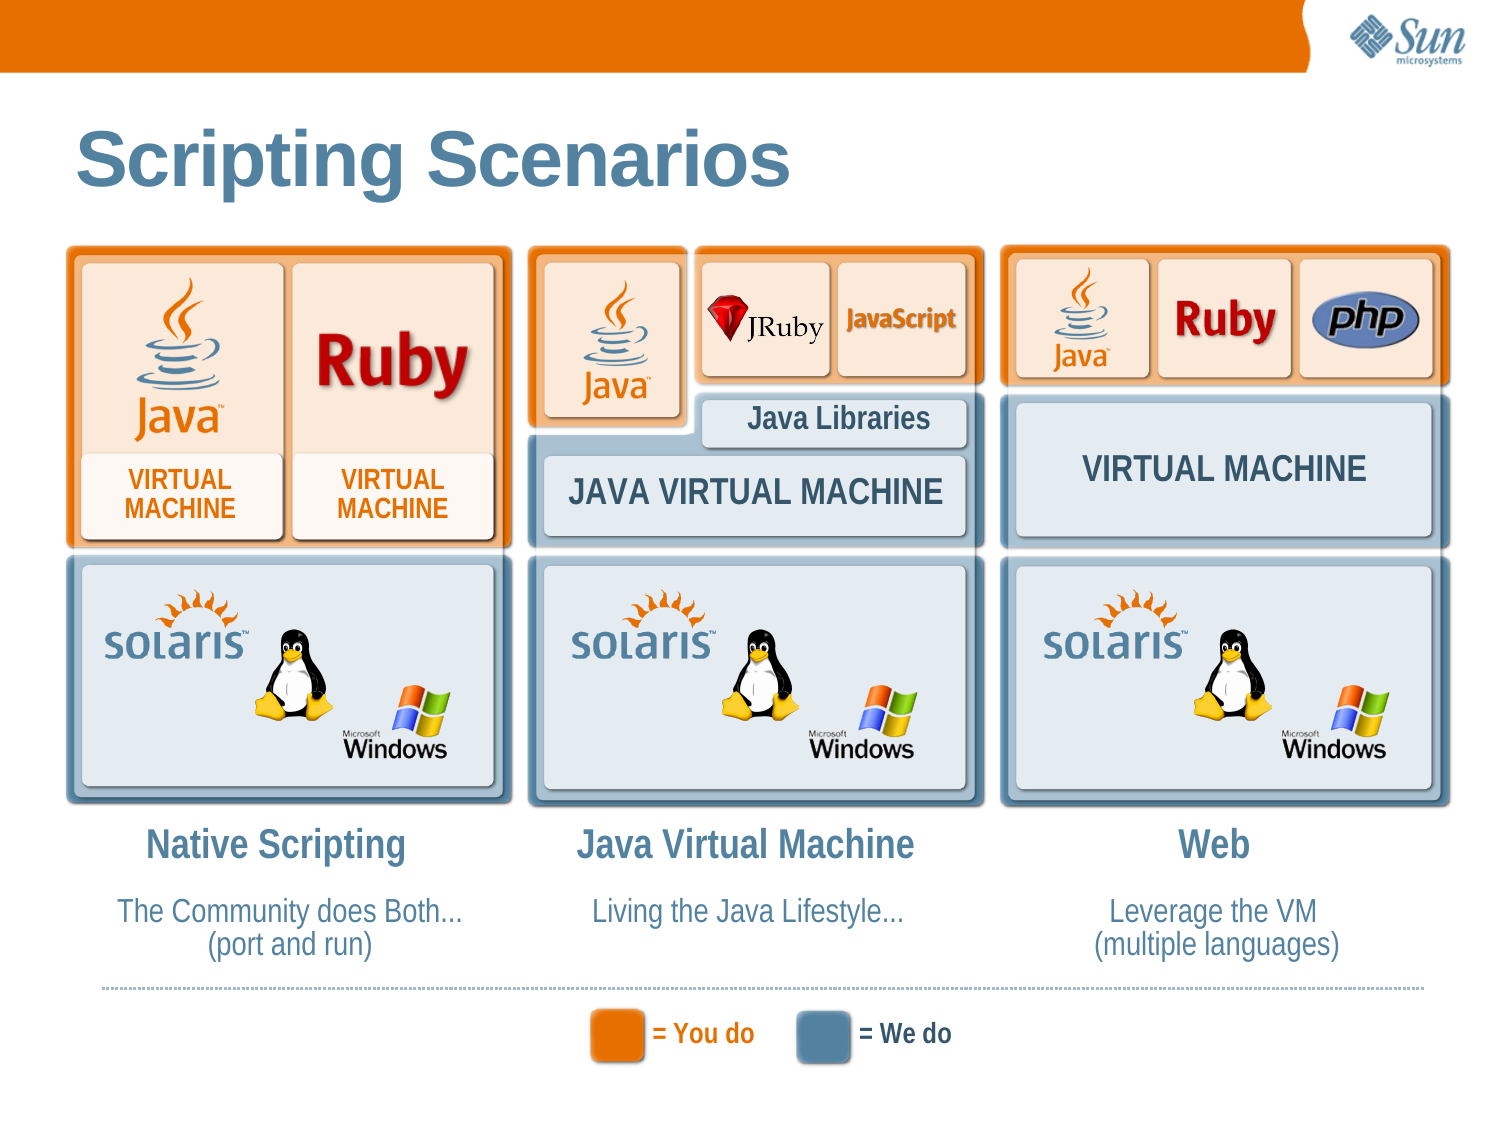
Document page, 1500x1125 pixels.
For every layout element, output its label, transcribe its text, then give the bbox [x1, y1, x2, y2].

text_box VIRTUAL MACHINE [124, 467, 237, 529]
text_box Leverage the VM (multiple languages) [1094, 897, 1393, 971]
picture [520, 227, 989, 811]
text_box Native Scripting [146, 825, 462, 893]
text_box JAVA VIRTUAL MACHINE [568, 475, 945, 519]
picture [791, 1006, 856, 1069]
picture [0, 0, 1500, 75]
text_box Web [1178, 825, 1287, 893]
title Scripting Scenarios [75, 122, 1438, 227]
text_box Java Libraries [747, 403, 932, 442]
text_box Living the Java Lifestyle... [592, 897, 906, 971]
picture [585, 1004, 650, 1068]
text_box VIRTUAL MACHINE [1082, 451, 1368, 496]
text_box = You do [652, 1020, 756, 1054]
text_box = We do [859, 1020, 953, 1054]
text_box The Community does Both... (port and run) [117, 897, 464, 1107]
text_box VIRTUAL MACHINE [337, 467, 449, 529]
picture [62, 242, 516, 809]
picture [996, 241, 1454, 811]
text_box Java Virtual Machine [576, 825, 916, 893]
